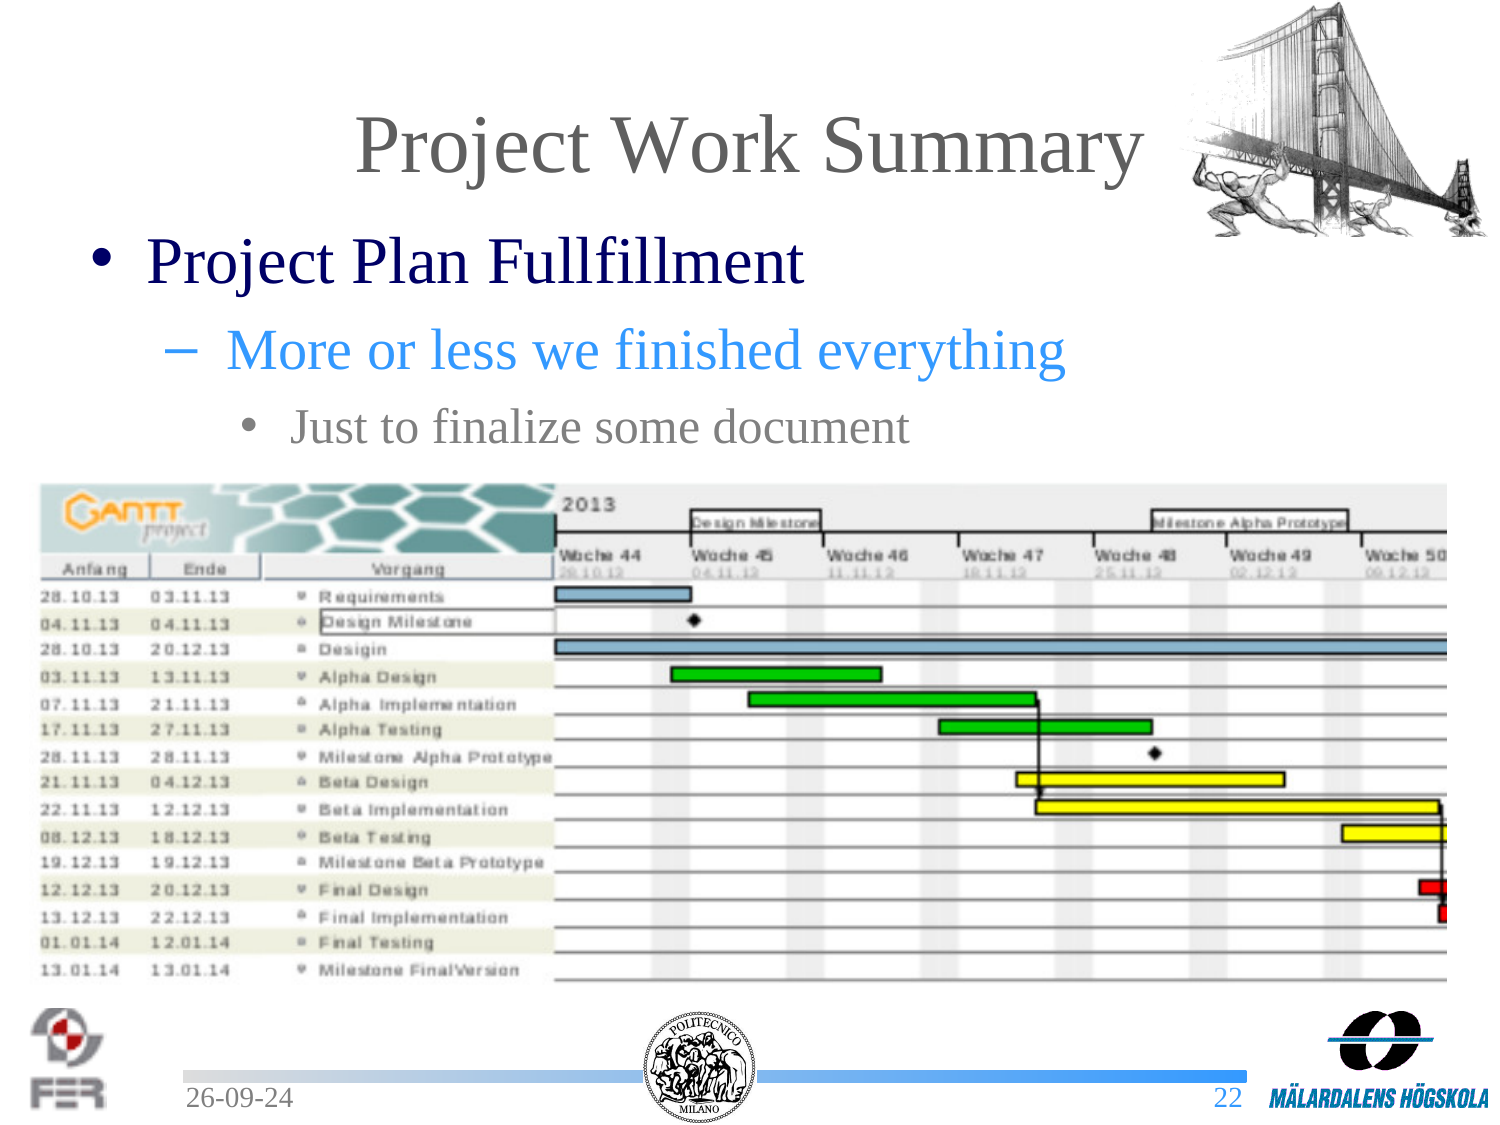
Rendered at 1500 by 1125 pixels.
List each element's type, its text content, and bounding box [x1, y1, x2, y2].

picture [29, 457, 1447, 1125]
text_box 14-01-09 [171, 1070, 396, 1114]
picture [1454, 1091, 1459, 1108]
list Project Plan Fullfillment More or less we finished everything Just to finalize some document [75, 209, 1426, 457]
picture [643, 1011, 757, 1123]
picture [1435, 1096, 1441, 1104]
text_box <numero> [1186, 1070, 1258, 1114]
picture [1368, 1093, 1374, 1104]
picture [1175, 0, 1488, 237]
picture [1269, 1011, 1488, 1108]
title Project Work Summary [75, 45, 1175, 209]
